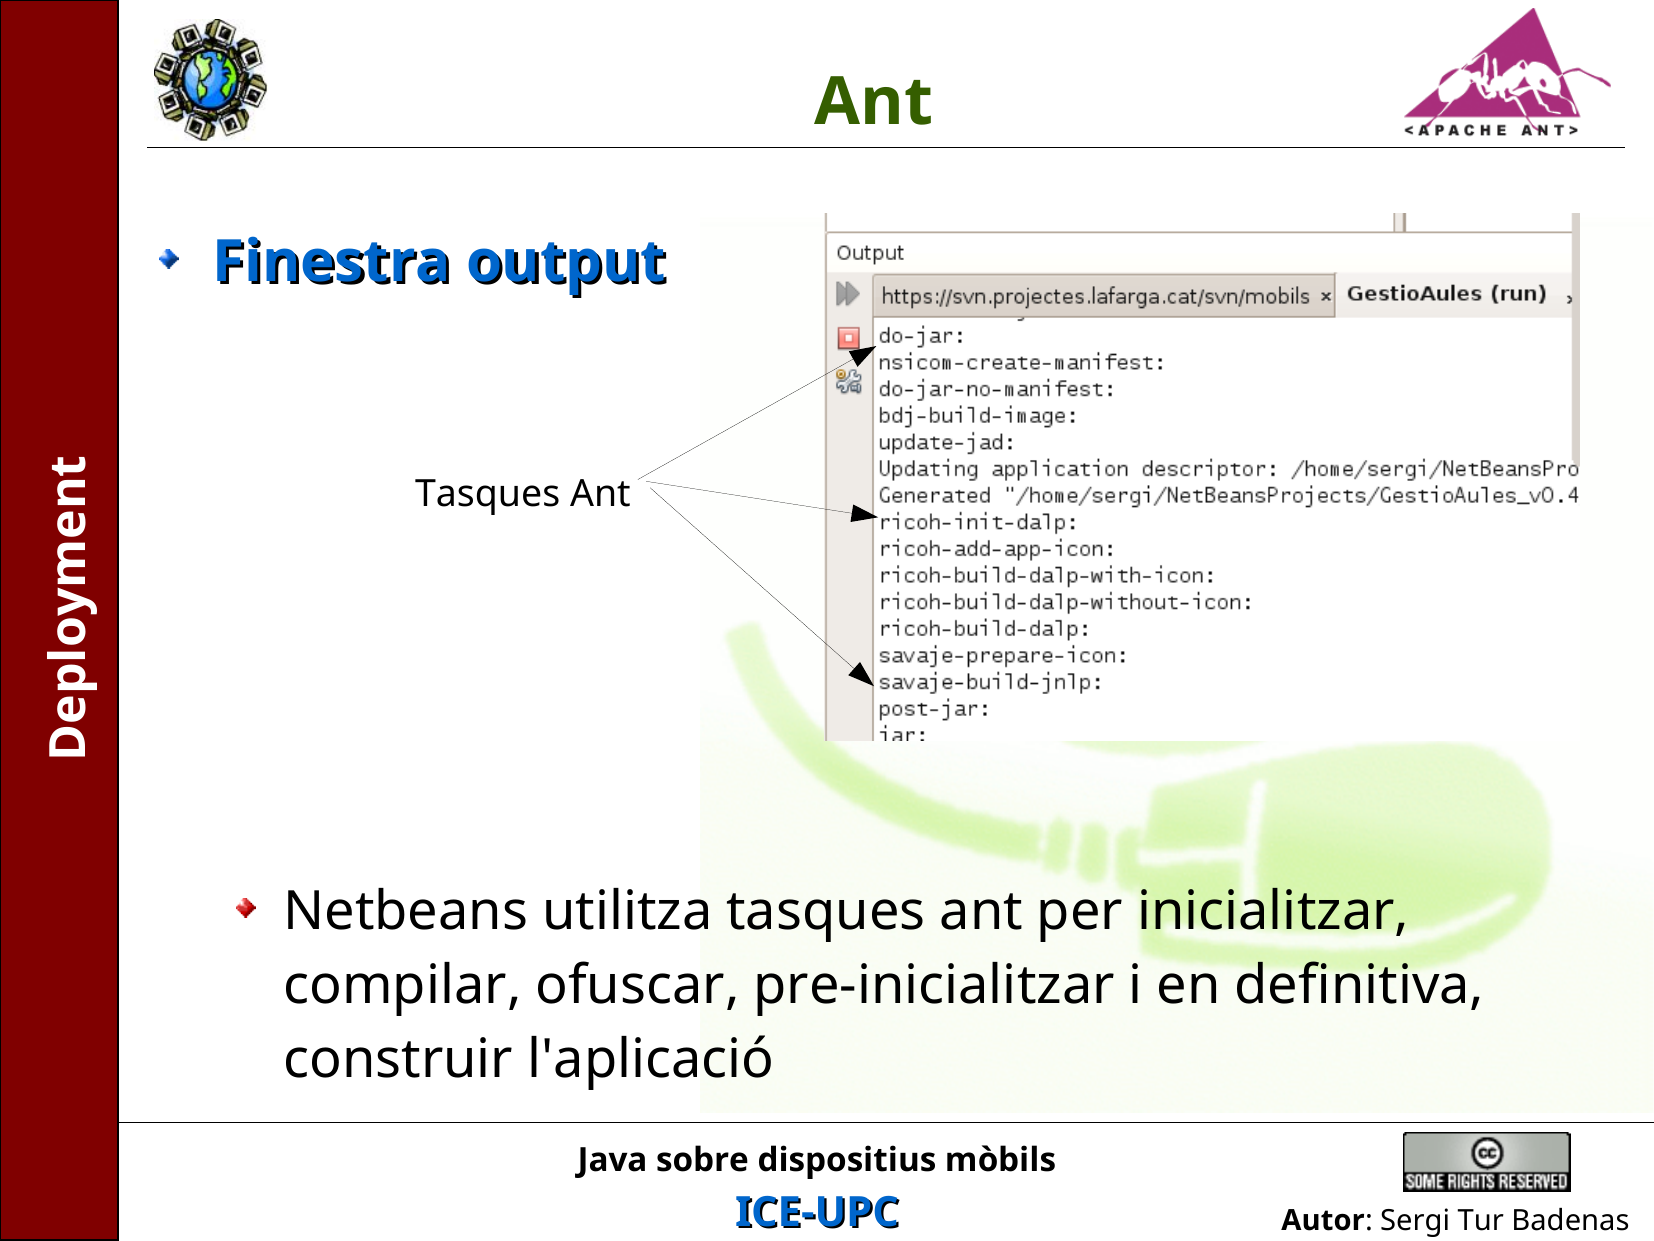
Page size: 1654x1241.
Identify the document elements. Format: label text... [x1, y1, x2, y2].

title Ant [1613, 56, 1619, 141]
picture [700, 213, 1654, 1113]
picture [154, 19, 268, 56]
picture [1403, 1163, 1571, 1192]
title Ant [129, 56, 1402, 141]
text_box Tasques Ant [400, 458, 641, 519]
picture [1402, 7, 1613, 141]
list Finestra output Netbeans utilitza tasques ant per inicialitzar, compilar, ofuscar, pre-inicialitzar i en definitiva, construir l'aplicació [141, 219, 1630, 1163]
